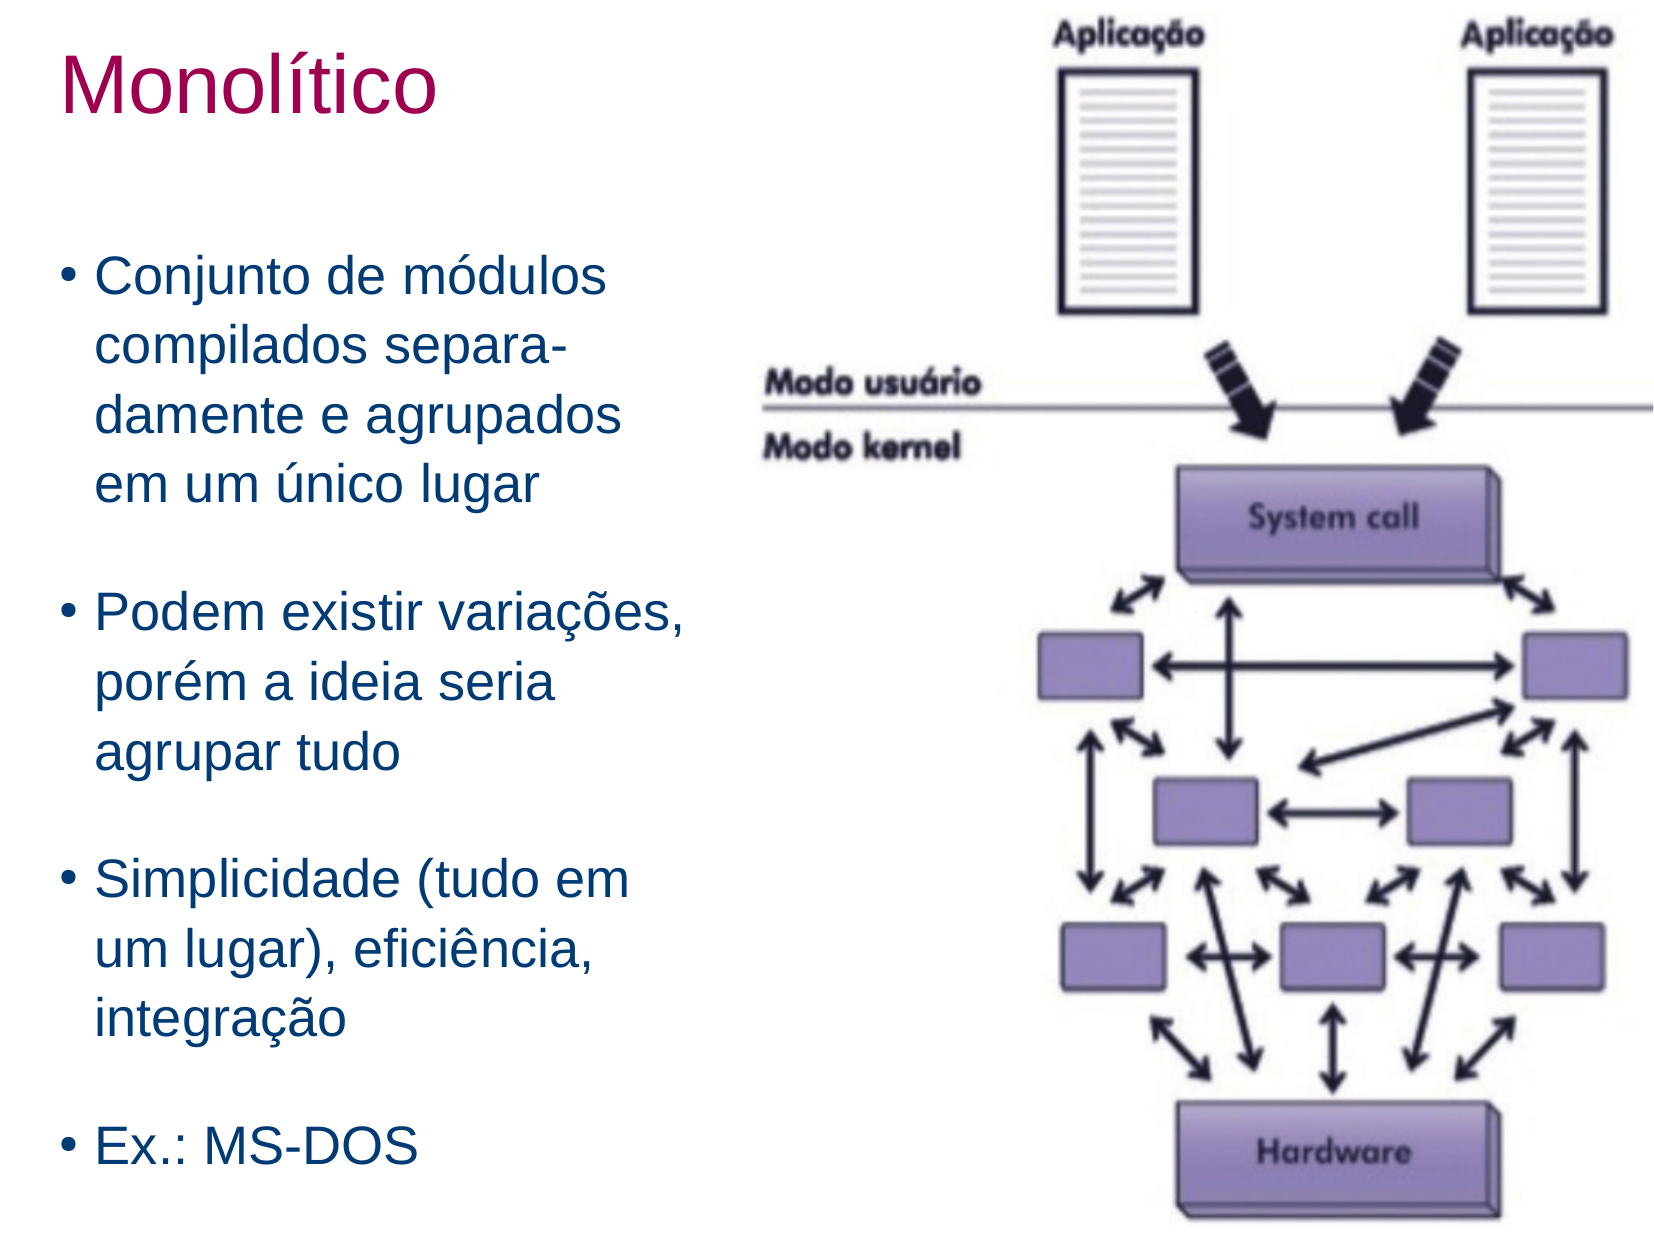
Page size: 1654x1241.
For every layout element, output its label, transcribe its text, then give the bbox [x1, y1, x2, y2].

title Monolítico [59, 29, 755, 148]
picture [755, 7, 1654, 1235]
list Conjunto de módulos compilados separa-damente e agrupados em um único lugar Podem existir variações, porém a ideia seria agrupar tudo Simplicidade (tudo em um lugar), eficiência, integração Ex.: MS-DOS [59, 236, 703, 1211]
